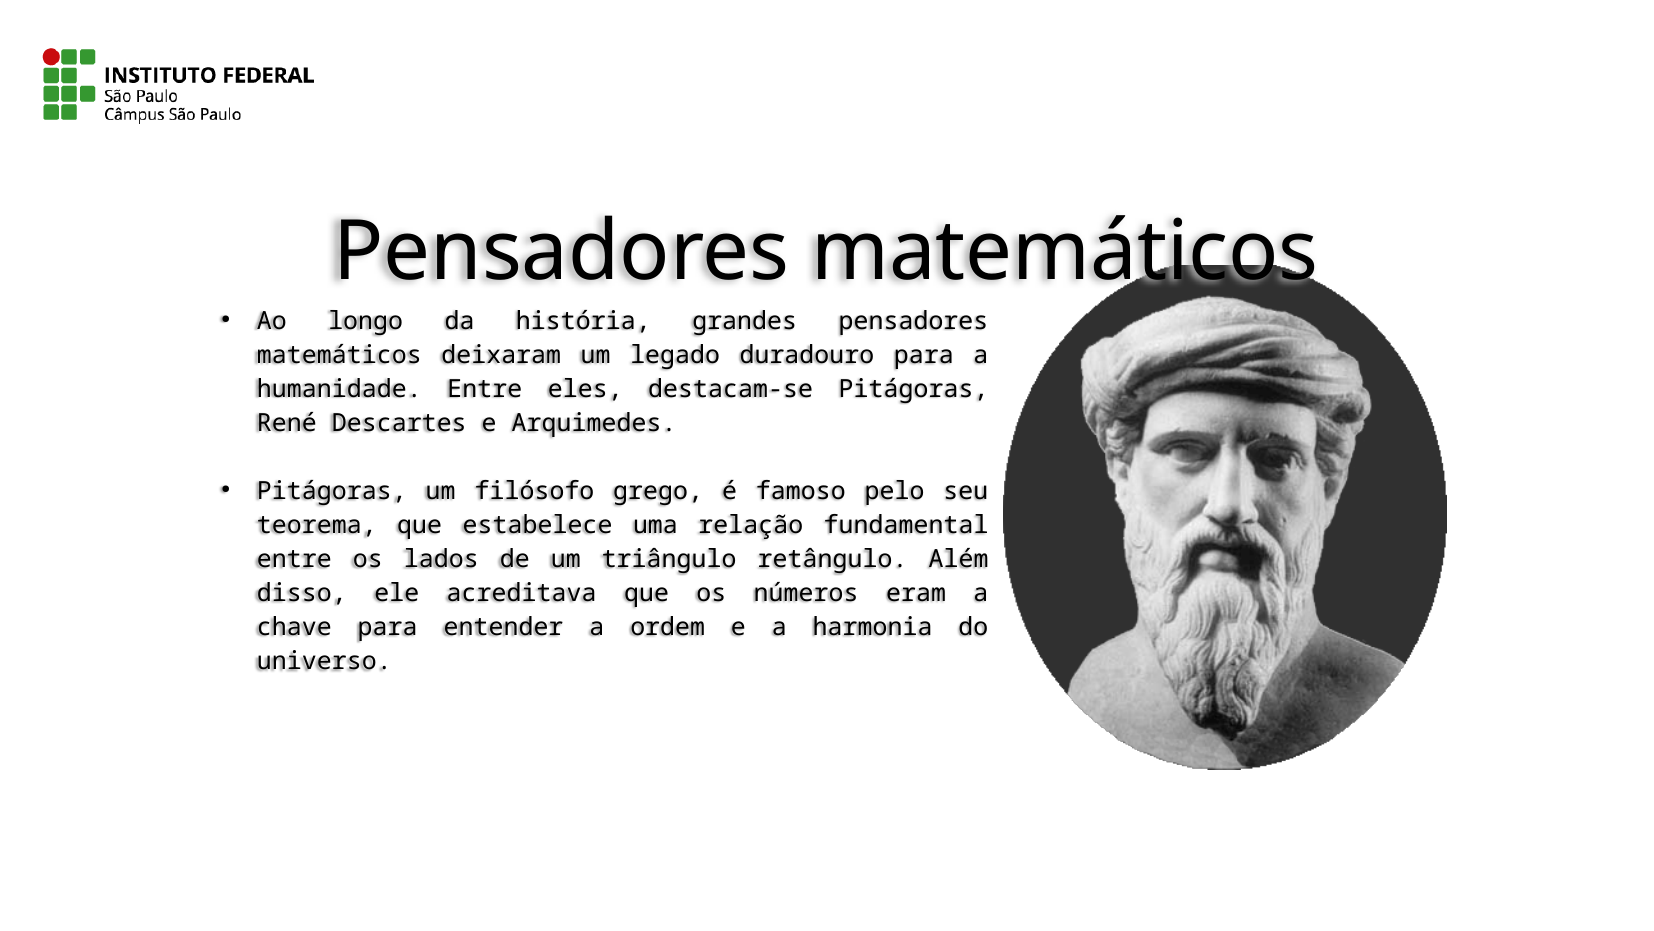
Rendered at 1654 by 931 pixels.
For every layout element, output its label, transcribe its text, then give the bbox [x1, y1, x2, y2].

text_box Ao longo da história, grandes pensadores matemáticos deixaram um legado duradouro para a humanidade. Entre eles, destacam-se Pitágoras, René Descartes e Arquimedes. Pitágoras, um filósofo grego, é famoso pelo seu teorema, que estabelece uma relação fundamental entre os lados de um triângulo retângulo. Além disso, ele acreditava que os números eram a chave para entender a ordem e a harmonia do universo. [206, 295, 1004, 775]
title Pensadores matemáticos [82, 169, 1571, 325]
picture [1004, 325, 1447, 770]
picture [29, 29, 325, 136]
